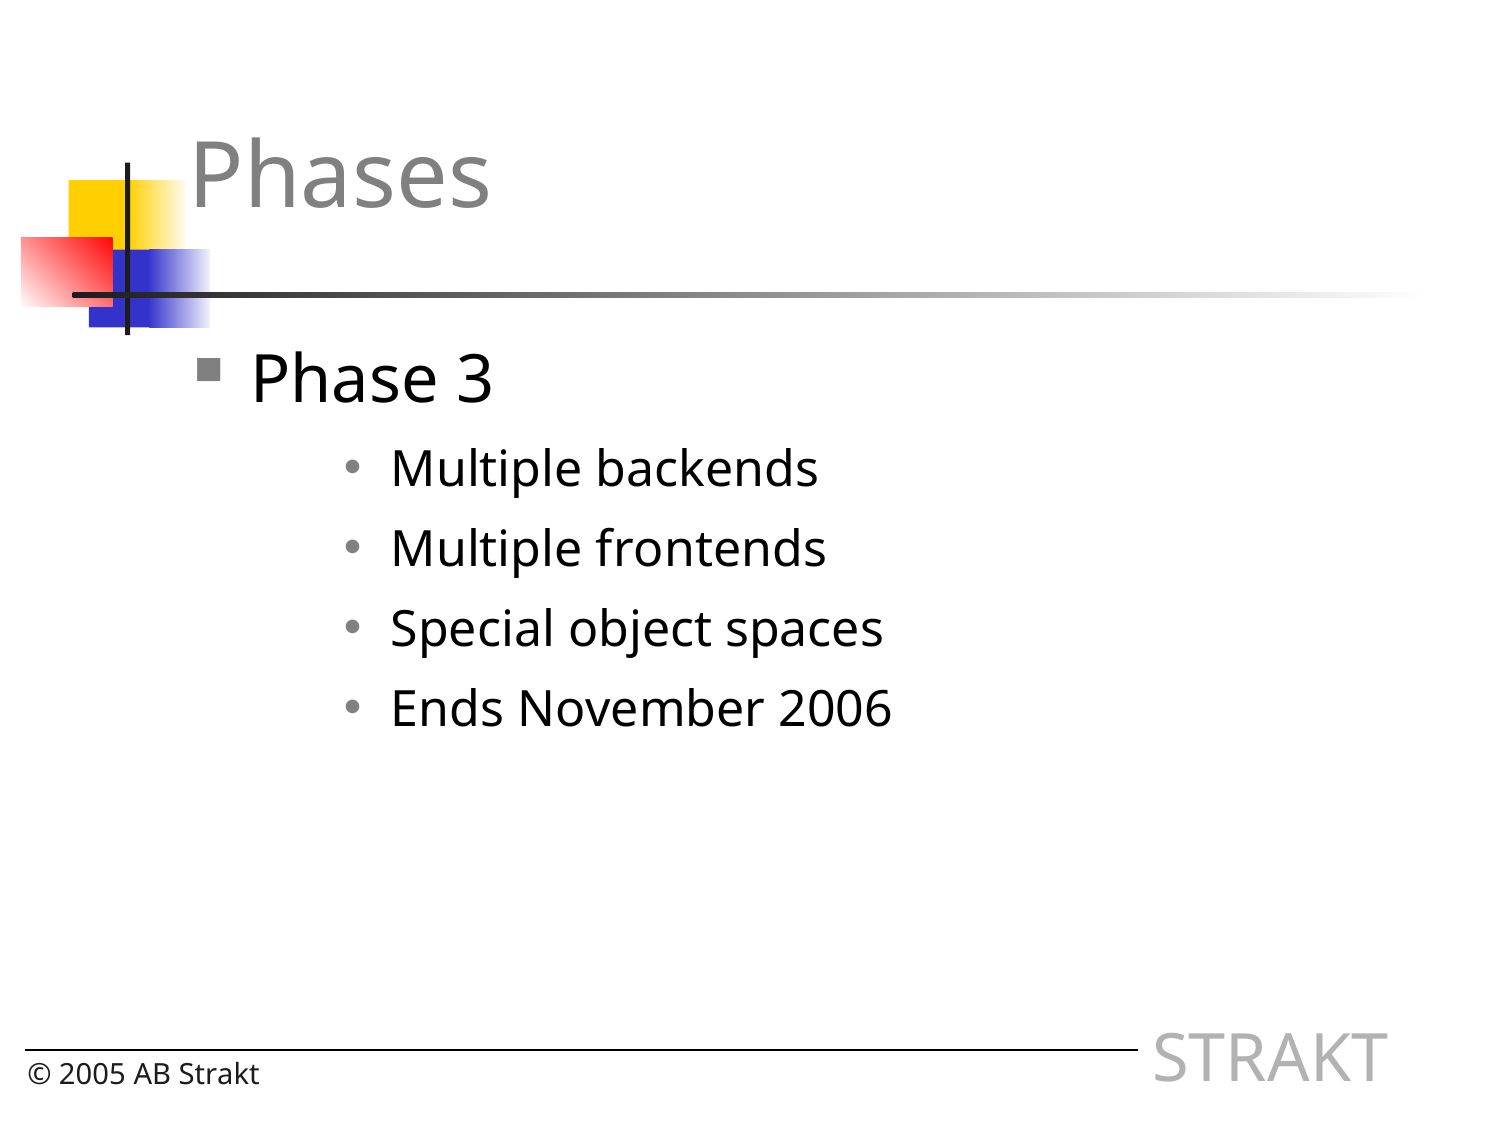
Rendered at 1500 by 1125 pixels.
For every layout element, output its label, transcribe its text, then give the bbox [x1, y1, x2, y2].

title Phases [188, 53, 1468, 289]
list Phase 3 Multiple backends Multiple frontends Special object spaces Ends November 2006 [193, 331, 1469, 1007]
